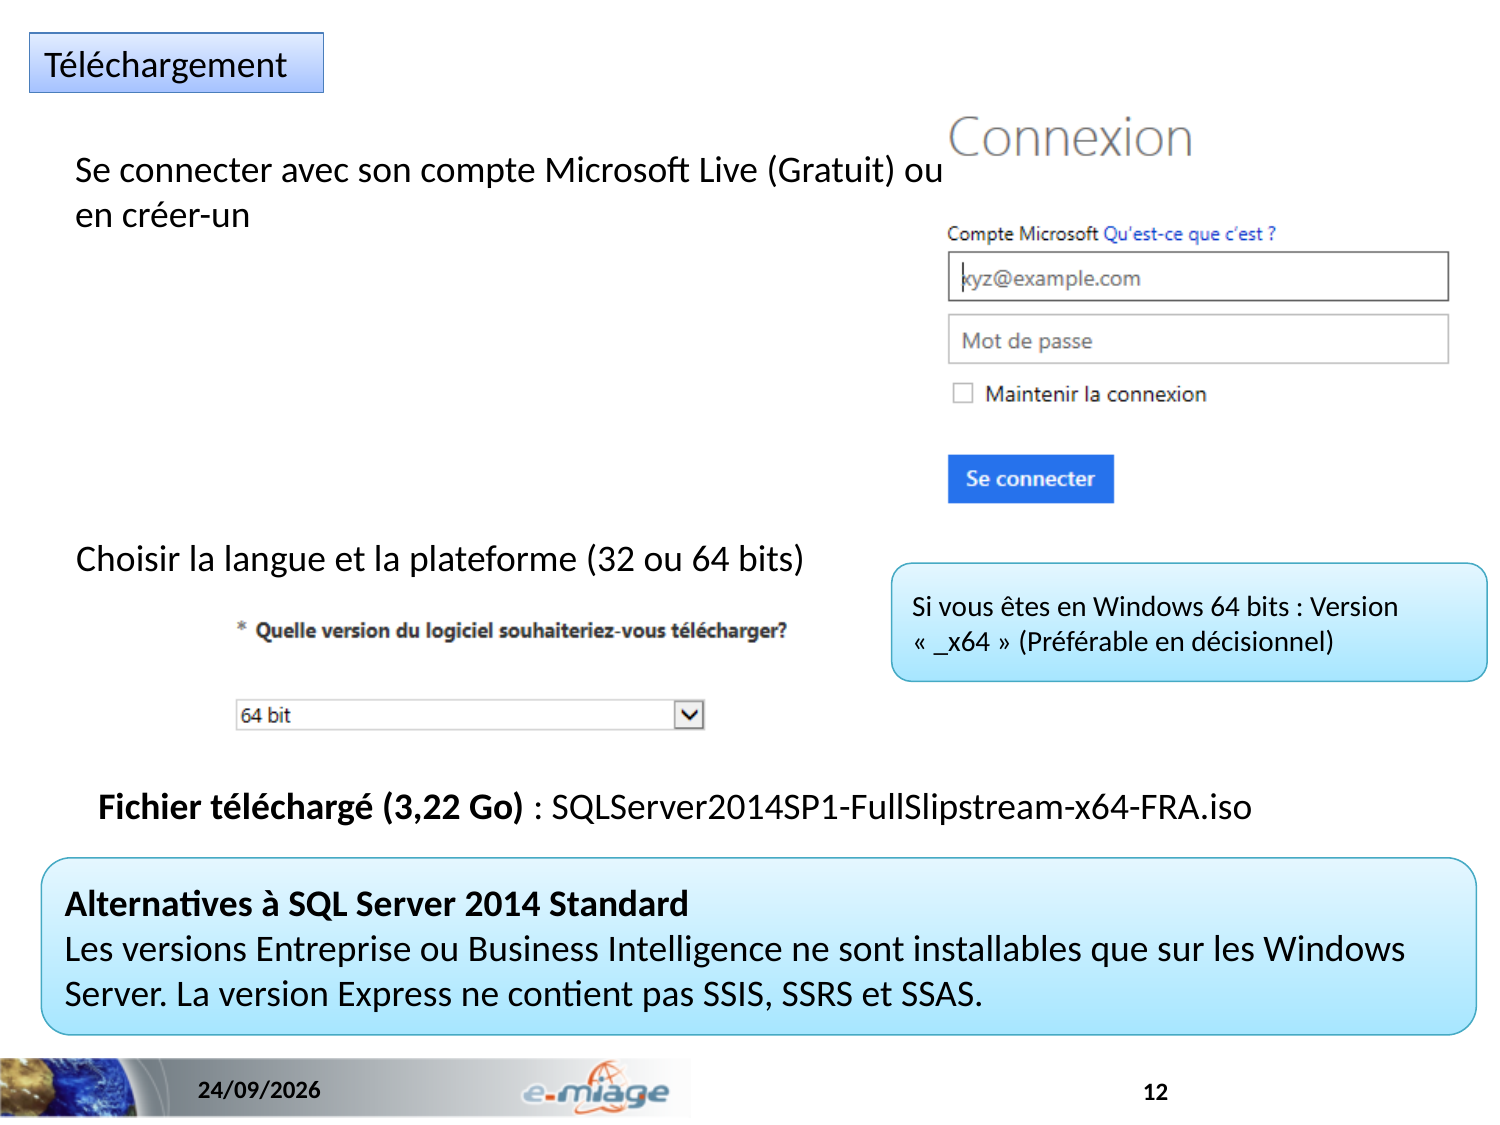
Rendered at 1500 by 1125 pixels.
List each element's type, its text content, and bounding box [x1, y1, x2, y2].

picture [0, 1058, 691, 1118]
text_box Fichier téléchargé (3,22 Go) : SQLServer2014SP1-FullSlipstream-x64-FRA.iso [83, 775, 1268, 835]
text_box Se connecter avec son compte Microsoft Live (Gratuit) ou en créer-un [60, 137, 963, 243]
text_box Téléchargement [29, 32, 324, 93]
text_box Si vous êtes en Windows 64 bits : Version « _x64 » (Préférable en décisionnel) [891, 563, 1488, 682]
picture [222, 602, 801, 759]
text_box Choisir la langue et la plateforme (32 ou 64 bits) [61, 526, 964, 587]
picture [903, 95, 1476, 527]
text_box Alternatives à SQL Server 2014 Standard Les versions Entreprise ou Business Intelligence ne sont installables que sur les Windows Server. La version Express ne contient pas SSIS, SSRS et SSAS. [41, 857, 1477, 1035]
